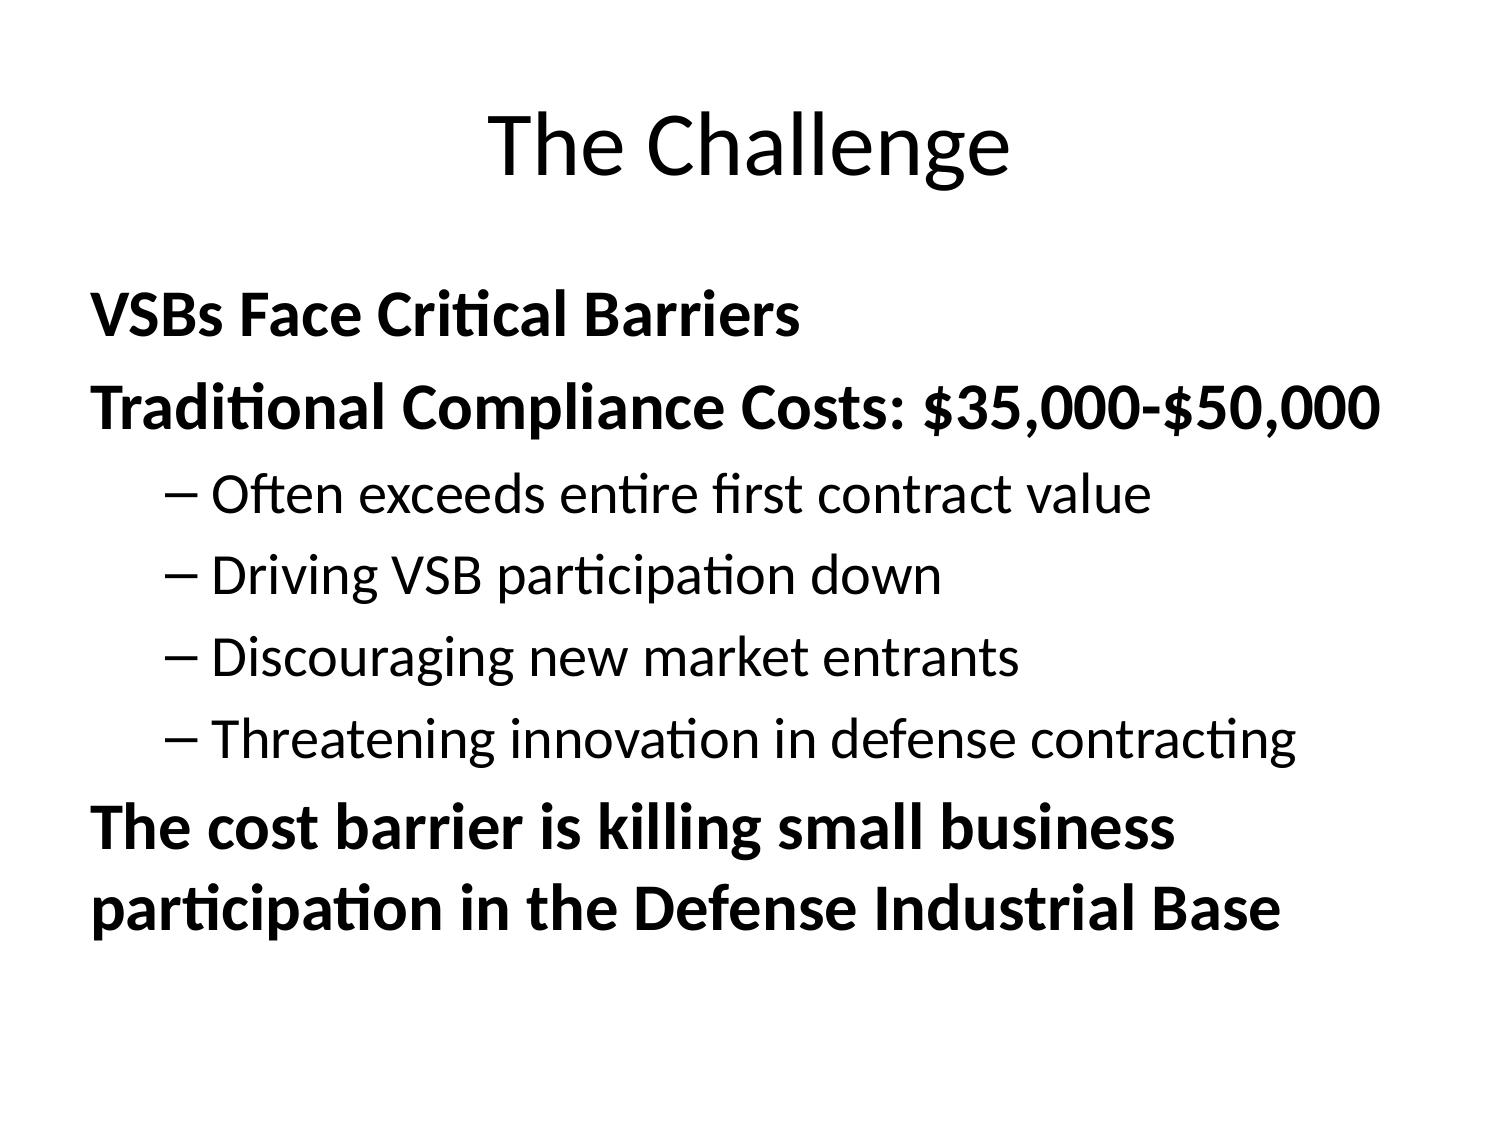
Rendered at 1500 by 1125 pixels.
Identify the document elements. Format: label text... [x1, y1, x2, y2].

list VSBs Face Critical Barriers Traditional Compliance Costs: $35,000-$50,000 Often exceeds entire first contract value Driving VSB participation down Discouraging new market entrants Threatening innovation in defense contracting The cost barrier is killing small business participation in the Defense Industrial Base [75, 262, 1425, 1005]
title The Challenge [75, 45, 1425, 233]
